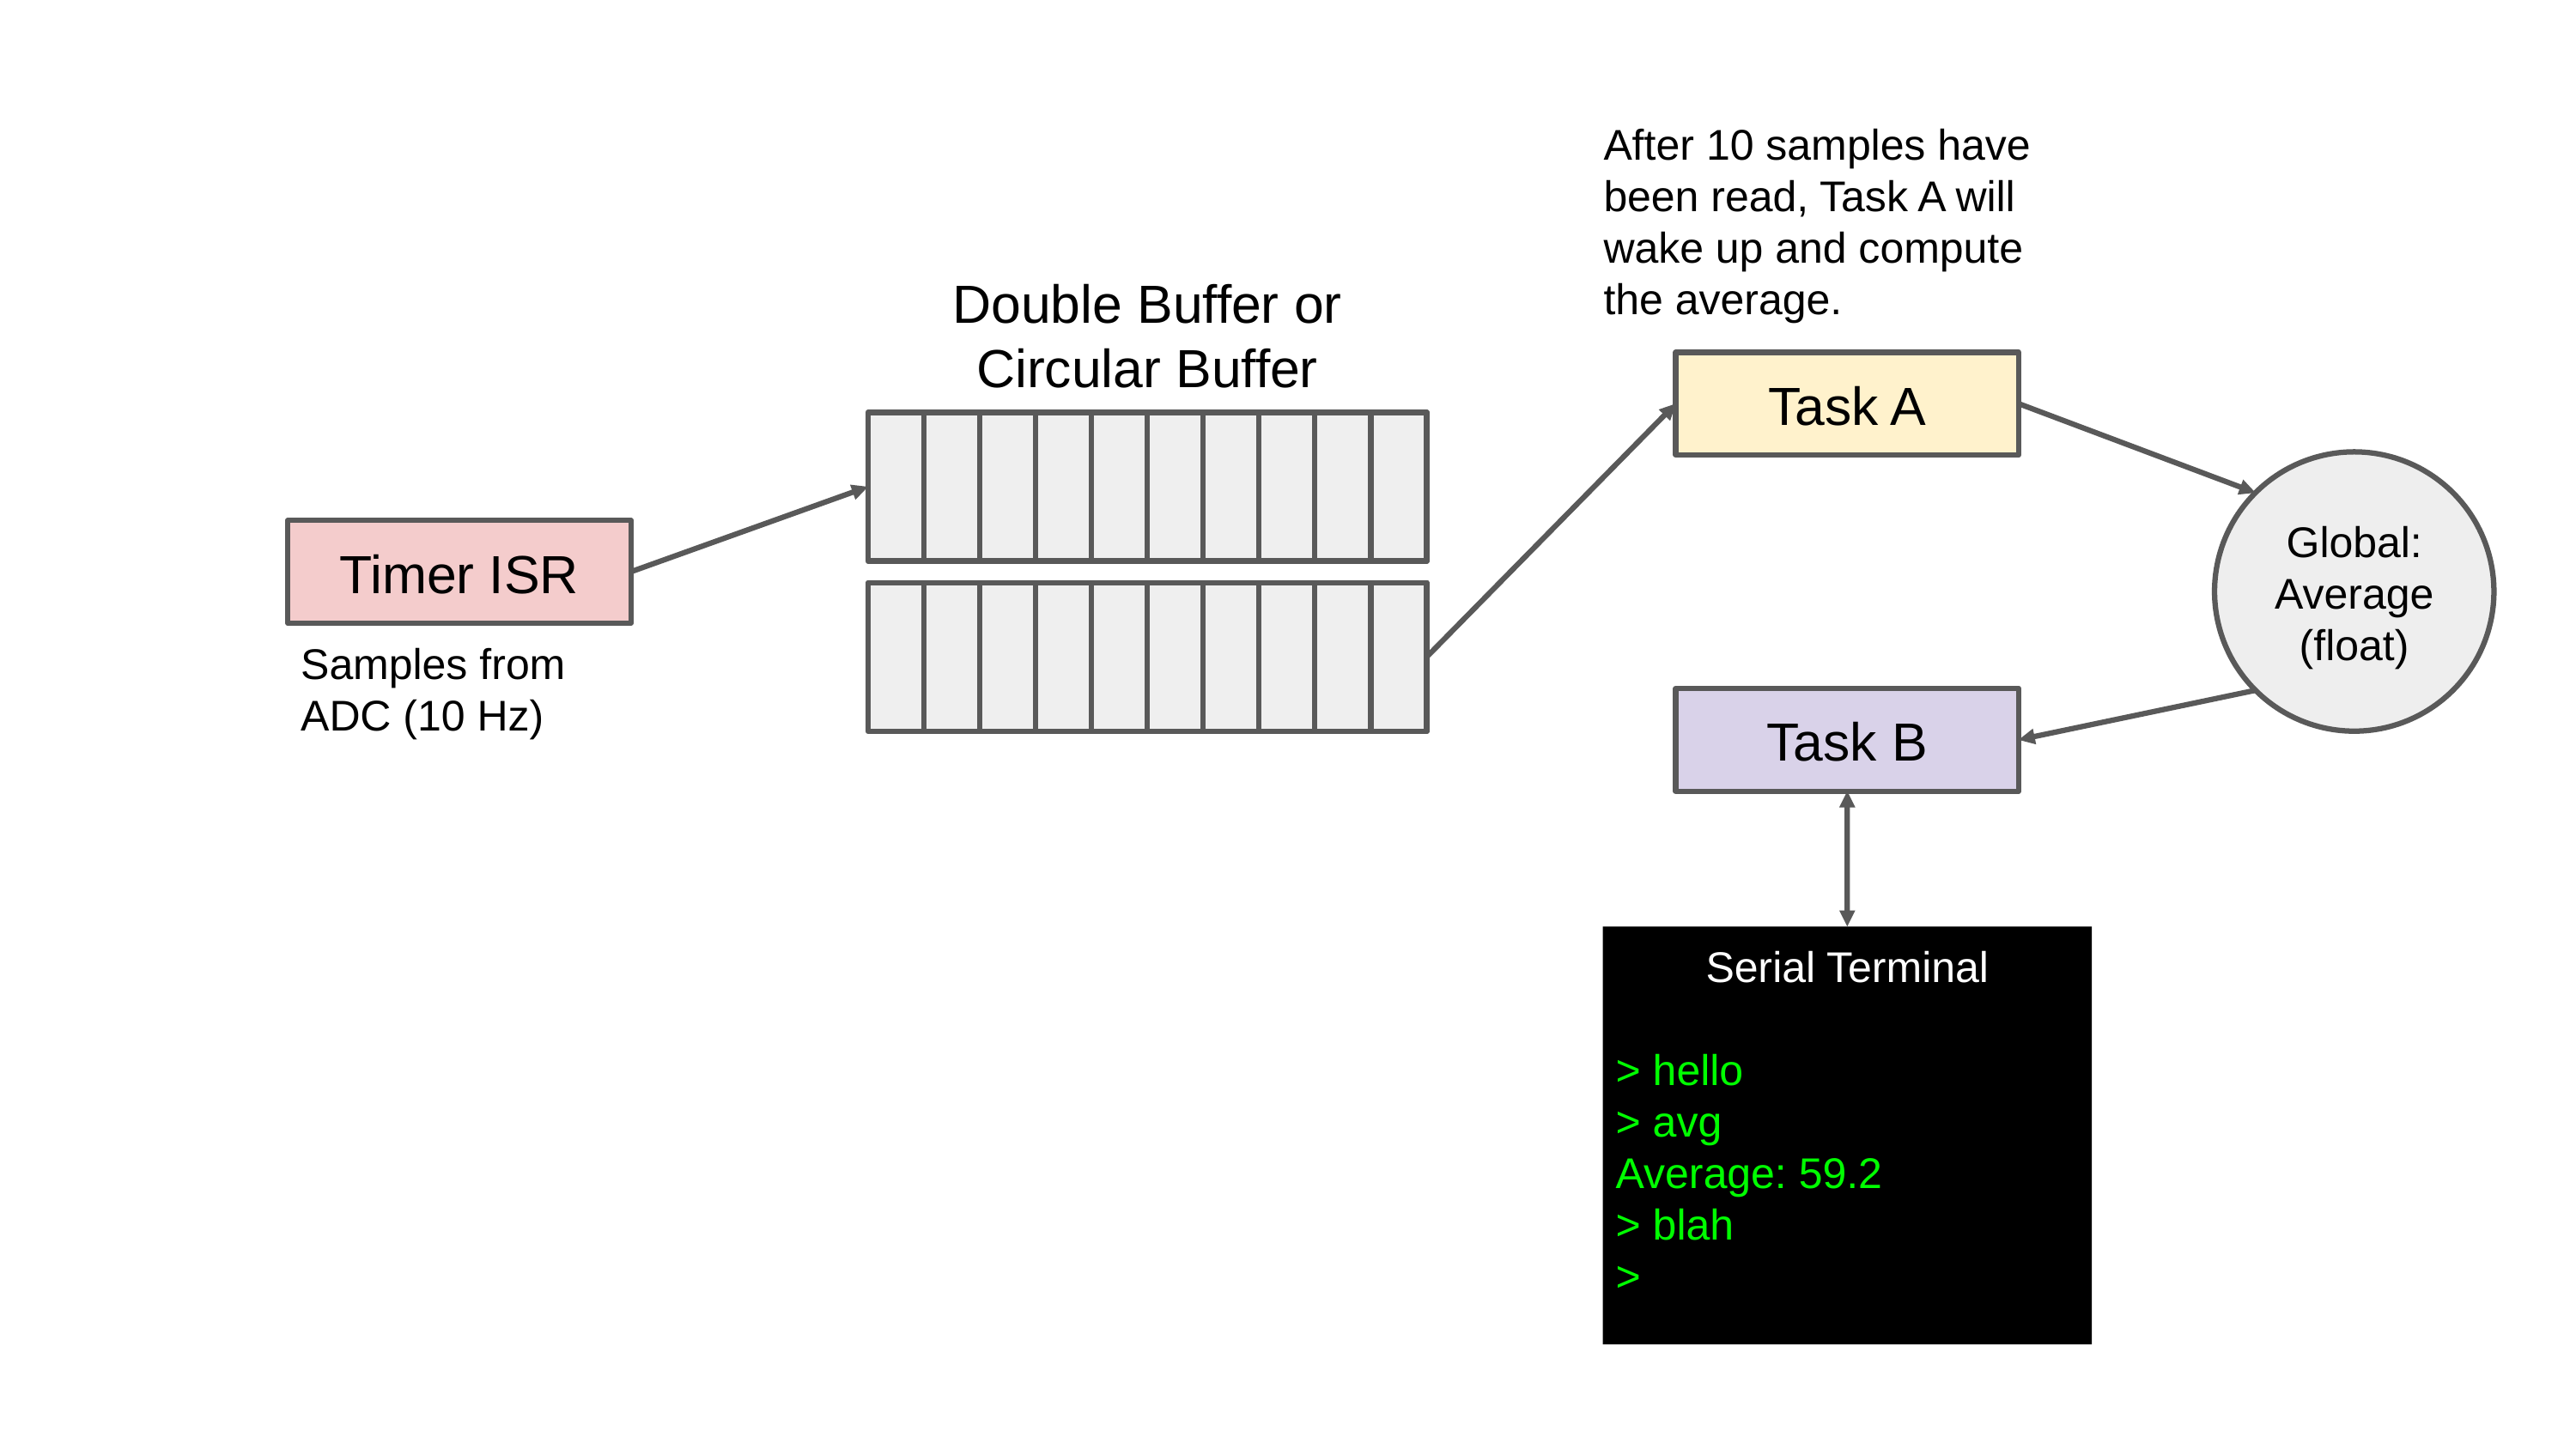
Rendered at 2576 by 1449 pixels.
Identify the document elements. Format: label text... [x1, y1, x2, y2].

text_box [867, 412, 1427, 561]
text_box Timer ISR [288, 520, 631, 622]
text_box Double Buffer or Circular Buffer [867, 256, 1427, 411]
text_box [867, 582, 1427, 731]
text_box Global: Average (float) [2215, 452, 2494, 731]
text_box Serial Terminal > hello > avg Average: 59.2 > blah > [1602, 926, 2093, 1345]
text_box Task B [1675, 688, 2019, 791]
text_box After 10 samples have been read, Task A will wake up and compute the average. [1590, 104, 2104, 336]
text_box Task A [1675, 352, 2019, 456]
text_box Samples from ADC (10 Hz) [288, 622, 631, 753]
